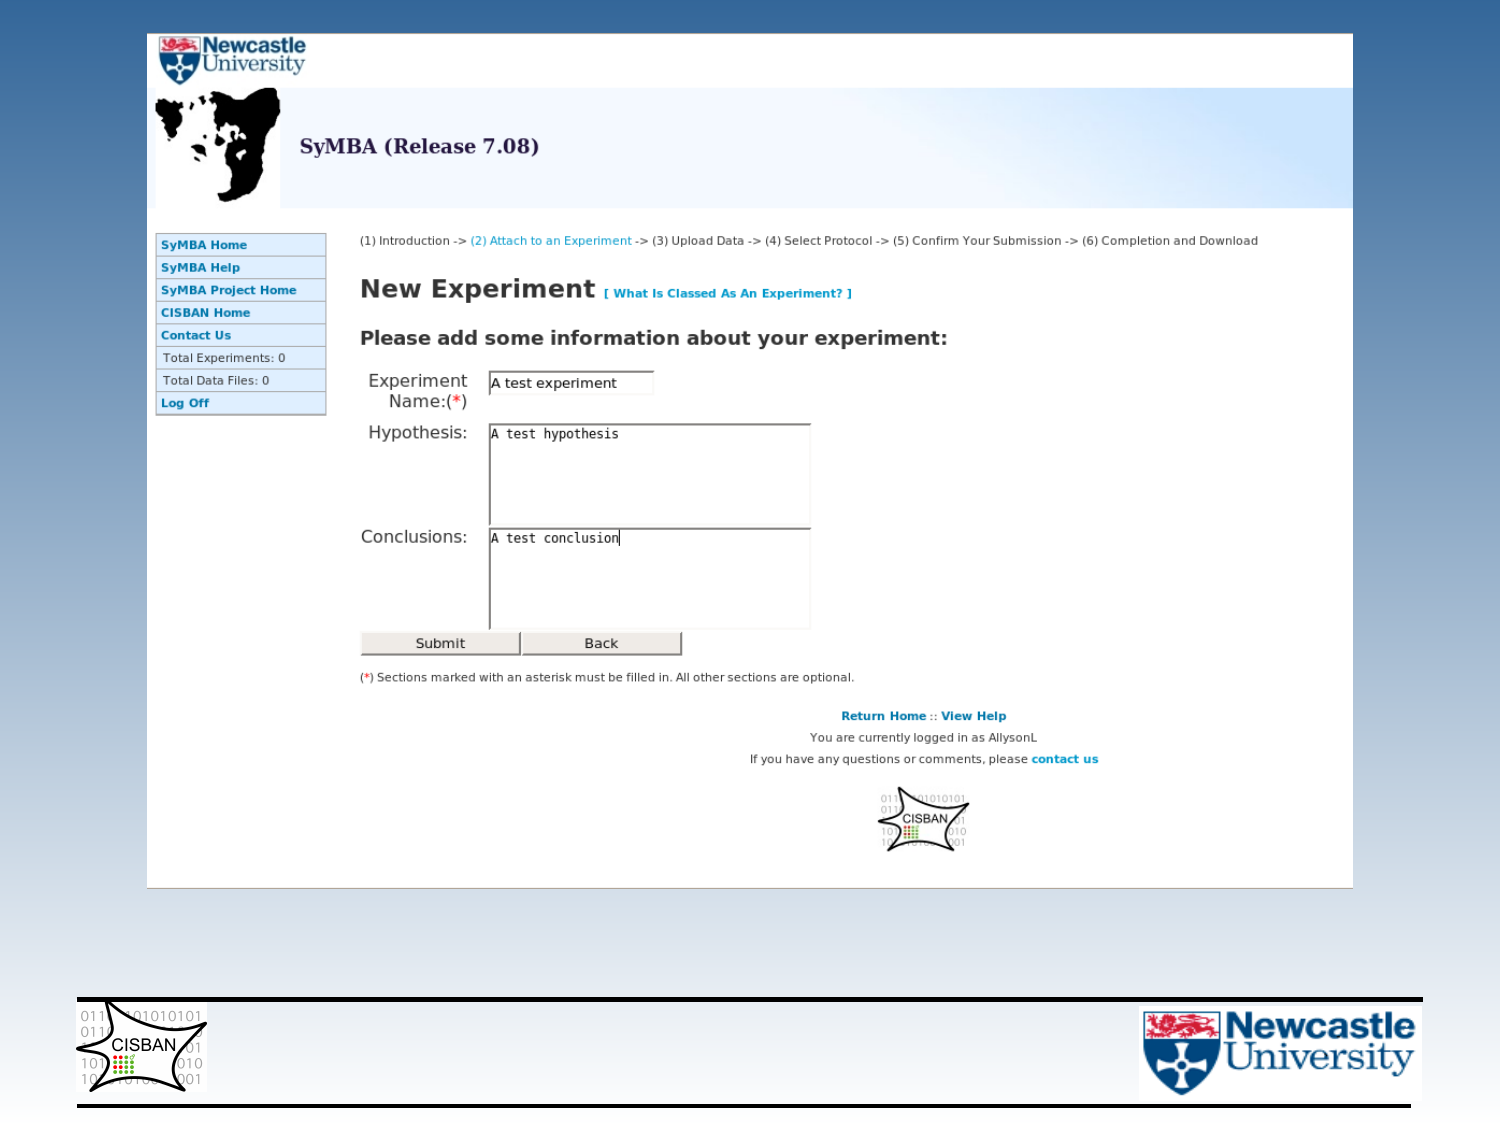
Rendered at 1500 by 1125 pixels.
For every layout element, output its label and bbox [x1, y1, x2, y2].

picture [1139, 1006, 1422, 1101]
picture [147, 33, 1353, 889]
picture [76, 999, 207, 1092]
